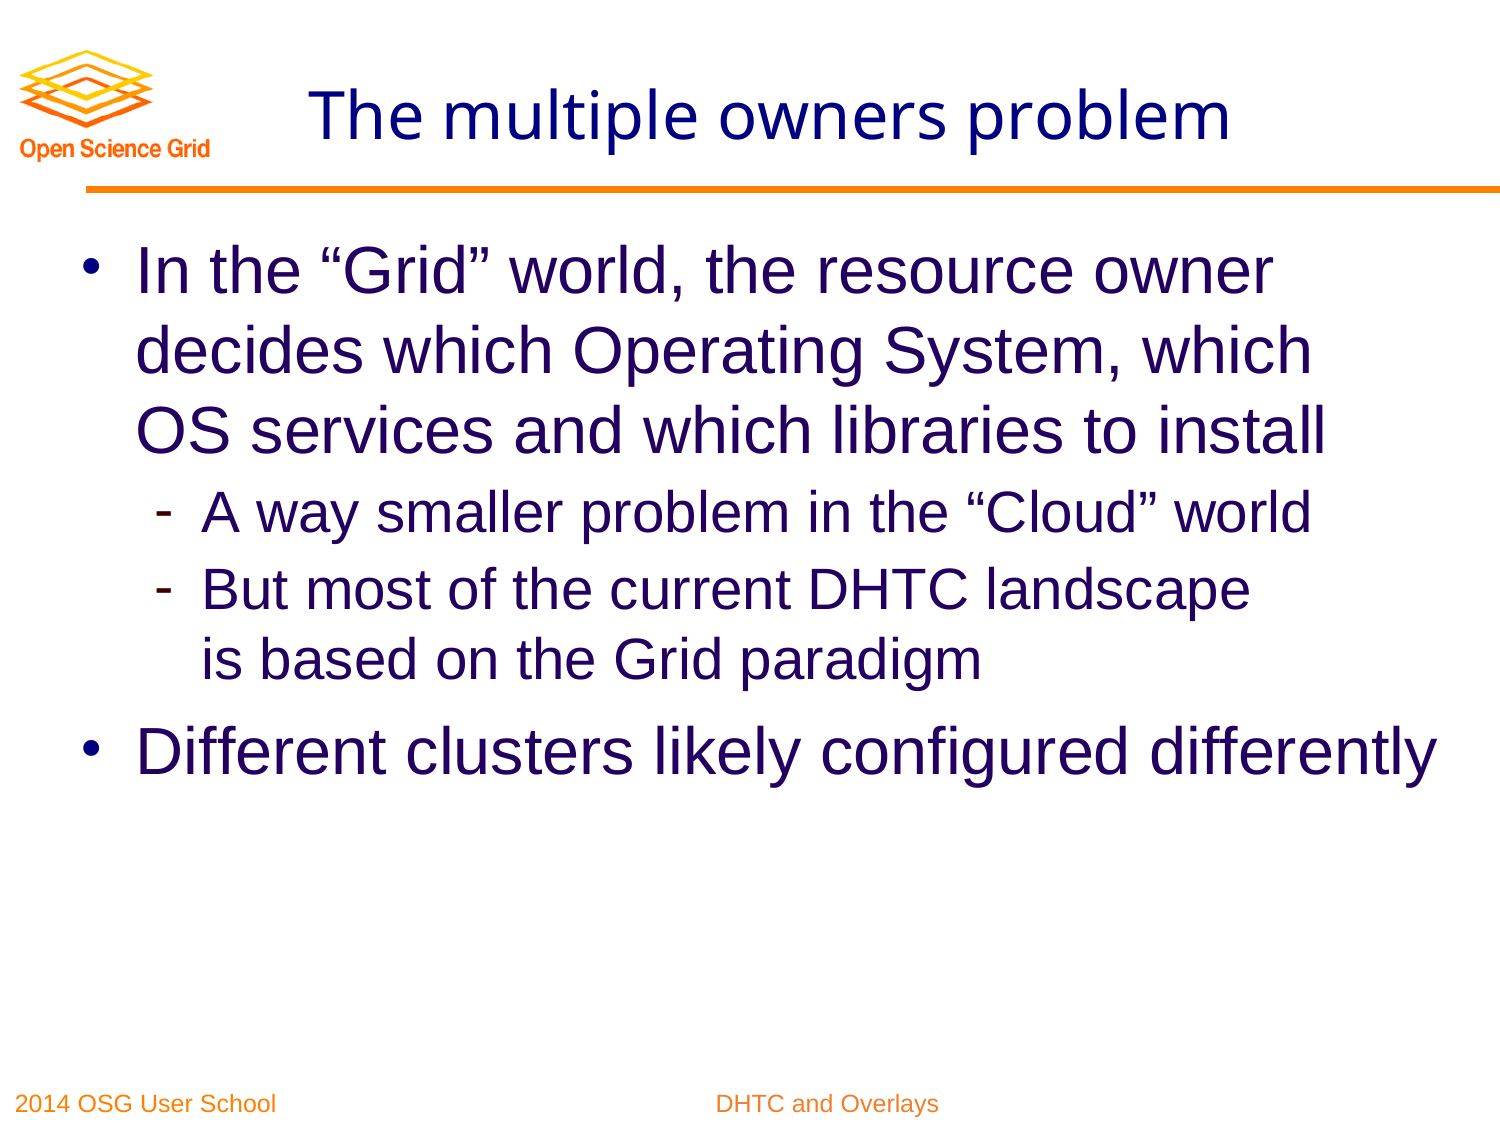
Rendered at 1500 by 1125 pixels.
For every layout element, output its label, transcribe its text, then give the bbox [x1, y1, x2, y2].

list In the “Grid” world, the resource owner decides which Operating System, which OS services and which libraries to install A way smaller problem in the “Cloud” world But most of the current DHTC landscape is based on the Grid paradigm Different clusters likely configured differently [64, 218, 1475, 1051]
title The multiple owners problem [201, 18, 1342, 207]
picture [0, 27, 201, 179]
